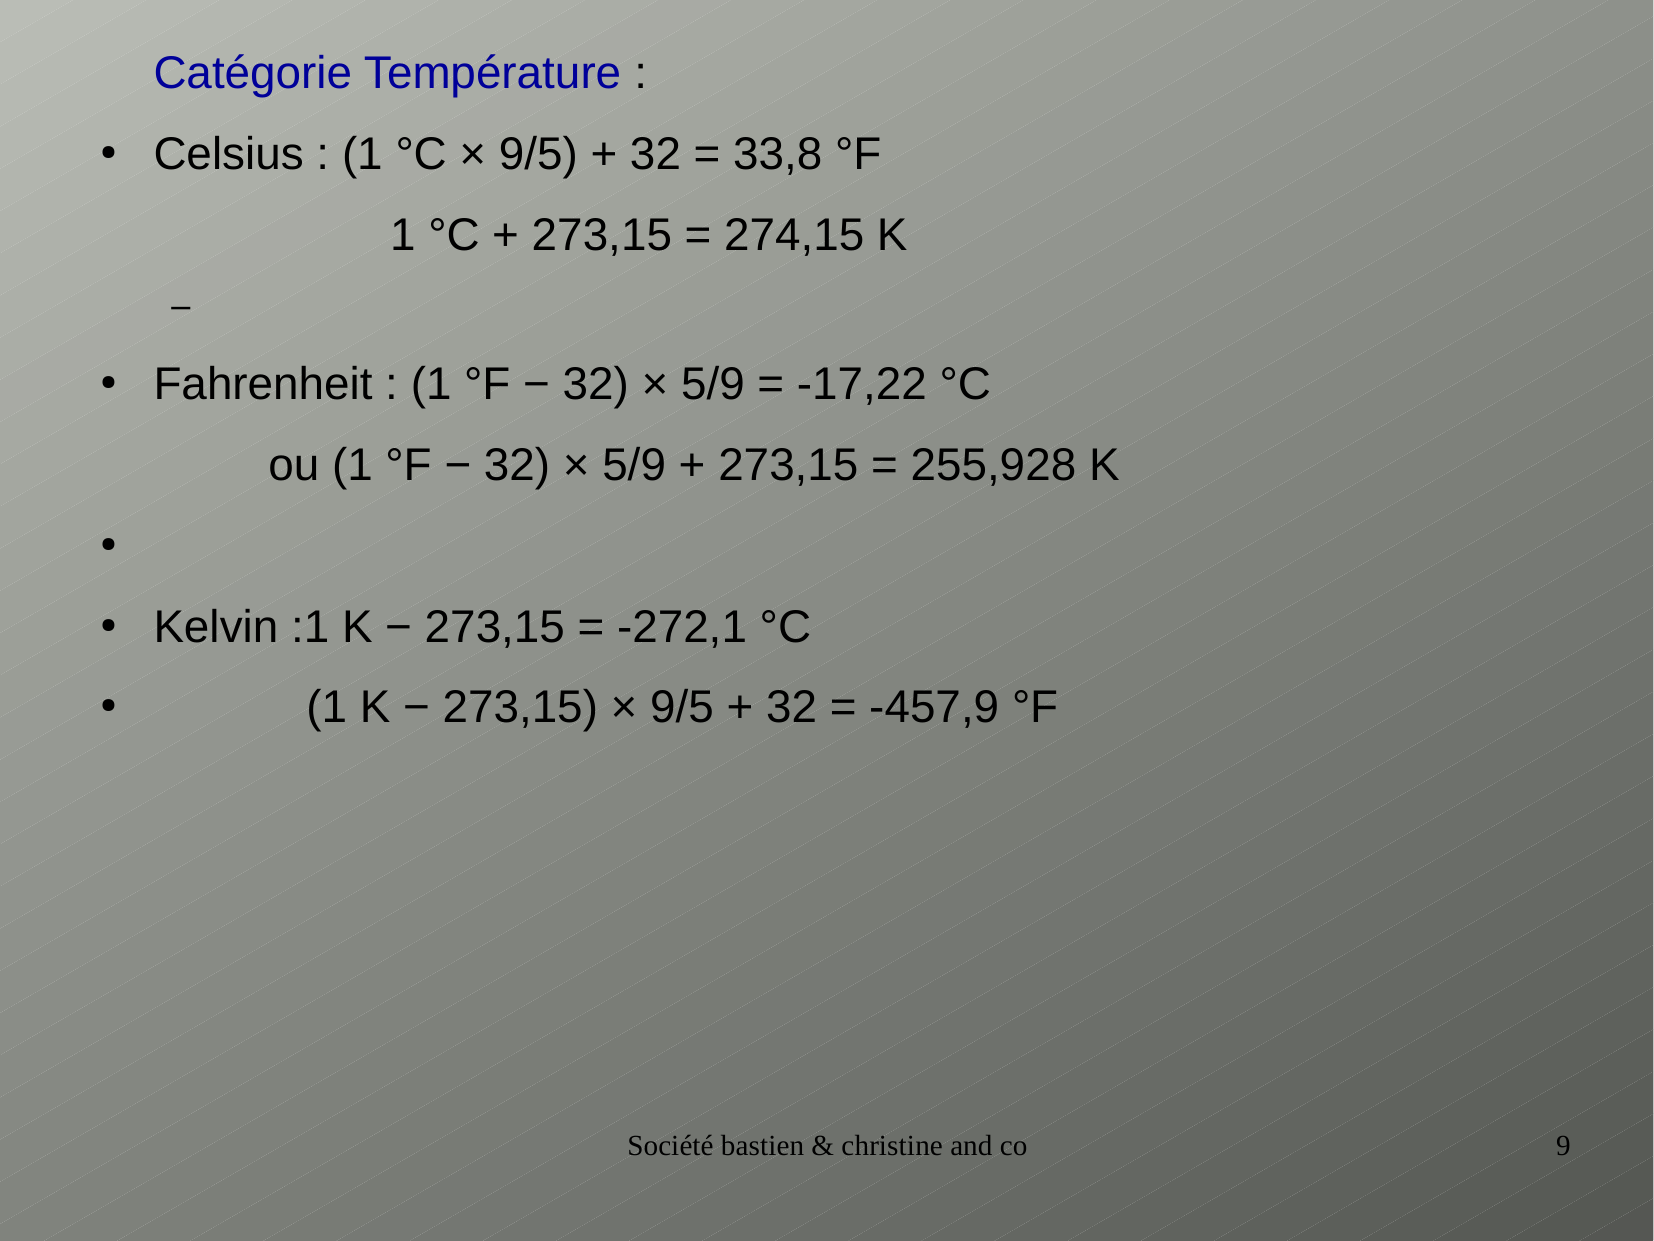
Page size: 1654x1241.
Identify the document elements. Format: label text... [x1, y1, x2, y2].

list Catégorie Température : Celsius : (1 °C × 9/5) + 32 = 33,8 °F 1 °C + 273,15 = 274,15 K Fahrenheit : (1 °F − 32) × 5/9 = -17,22 °C ou (1 °F − 32) × 5/9 + 273,15 = 255,928 K Kelvin :1 K − 273,15 = -272,1 °C (1 K − 273,15) × 9/5 + 32 = -457,9 °F [82, 47, 1571, 1109]
